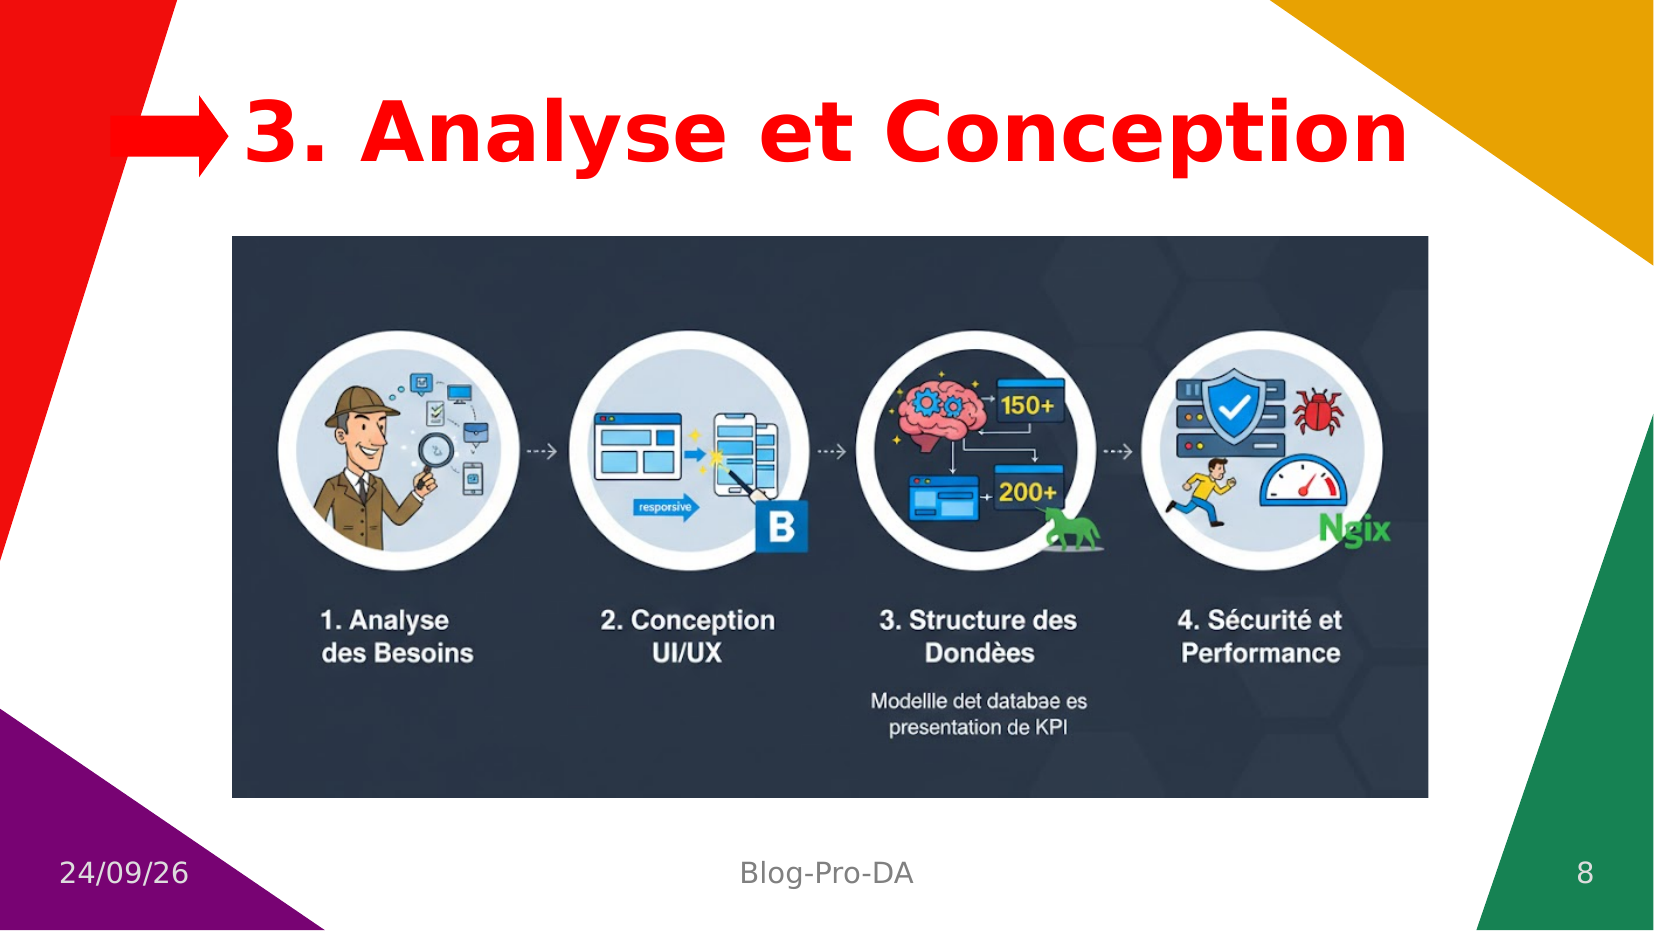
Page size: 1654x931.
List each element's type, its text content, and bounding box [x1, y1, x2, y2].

picture [232, 236, 1429, 798]
title 3. Analyse et Conception [118, 59, 1536, 207]
text_box [110, 95, 229, 178]
